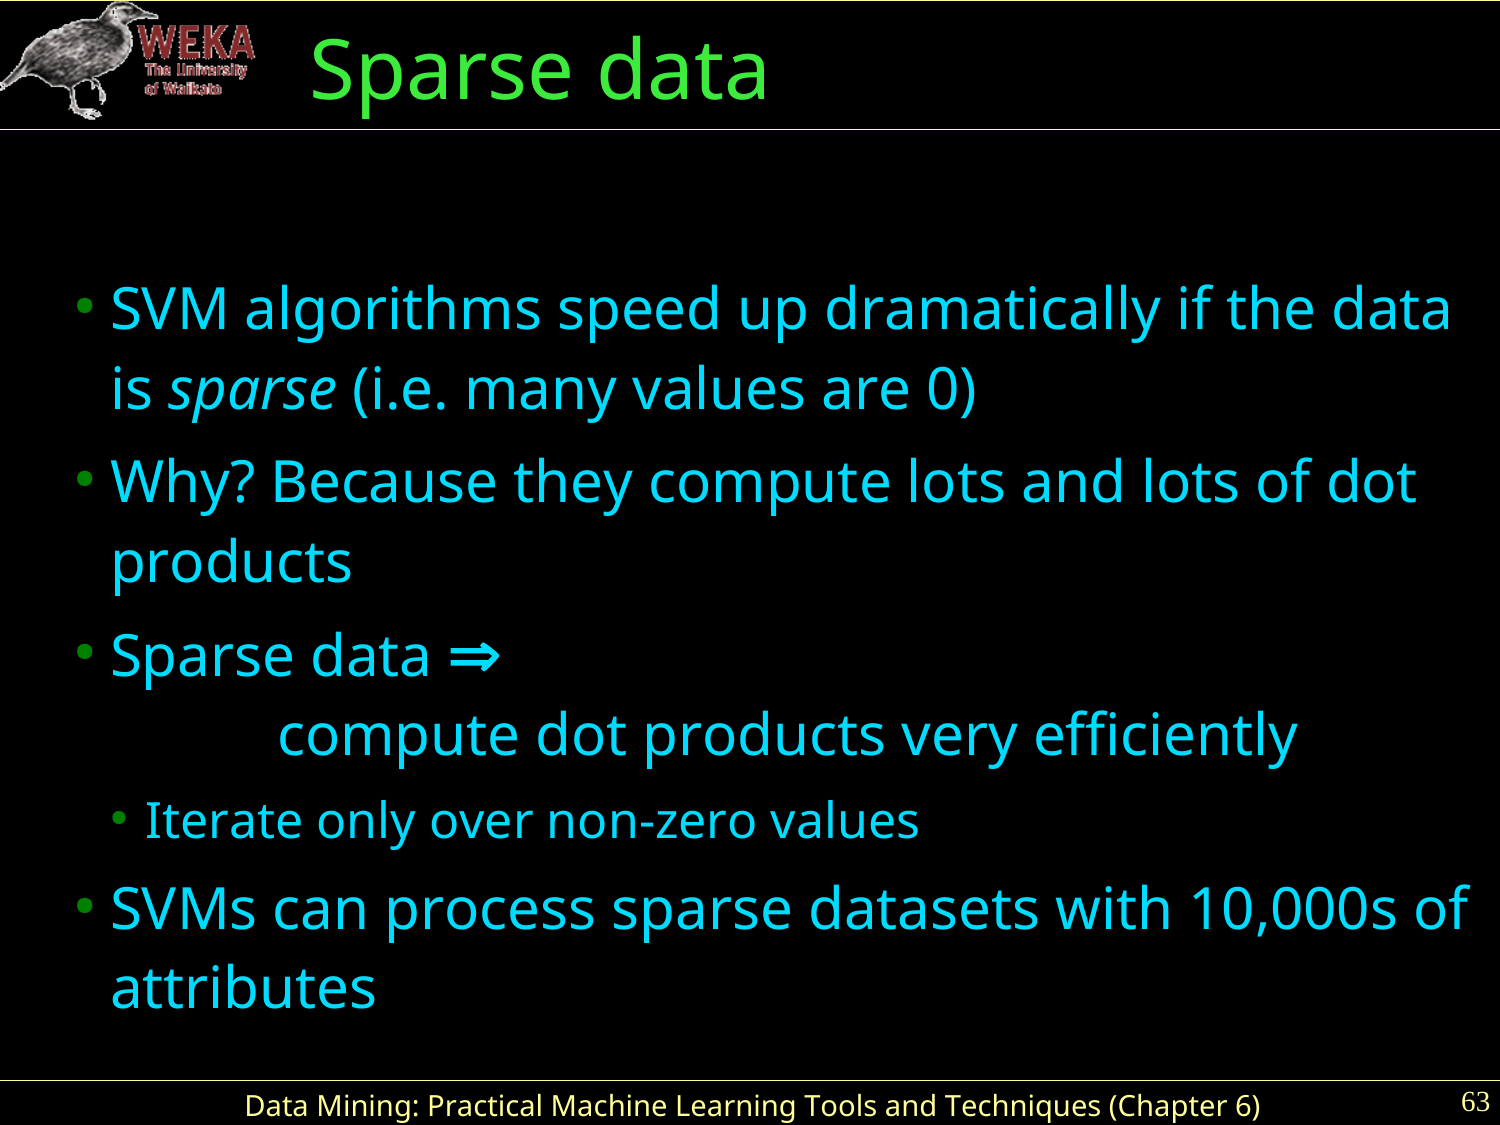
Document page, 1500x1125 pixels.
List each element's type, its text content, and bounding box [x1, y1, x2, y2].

title Sparse data [295, 0, 1500, 148]
picture [0, 1, 266, 129]
list SVM algorithms speed up dramatically if the data is sparse (i.e. many values are 0) Why? Because they compute lots and lots of dot products Sparse data  compute dot products very efficiently Iterate only over non-zero values SVMs can process sparse datasets with 10,000s of attributes [24, 260, 1488, 936]
